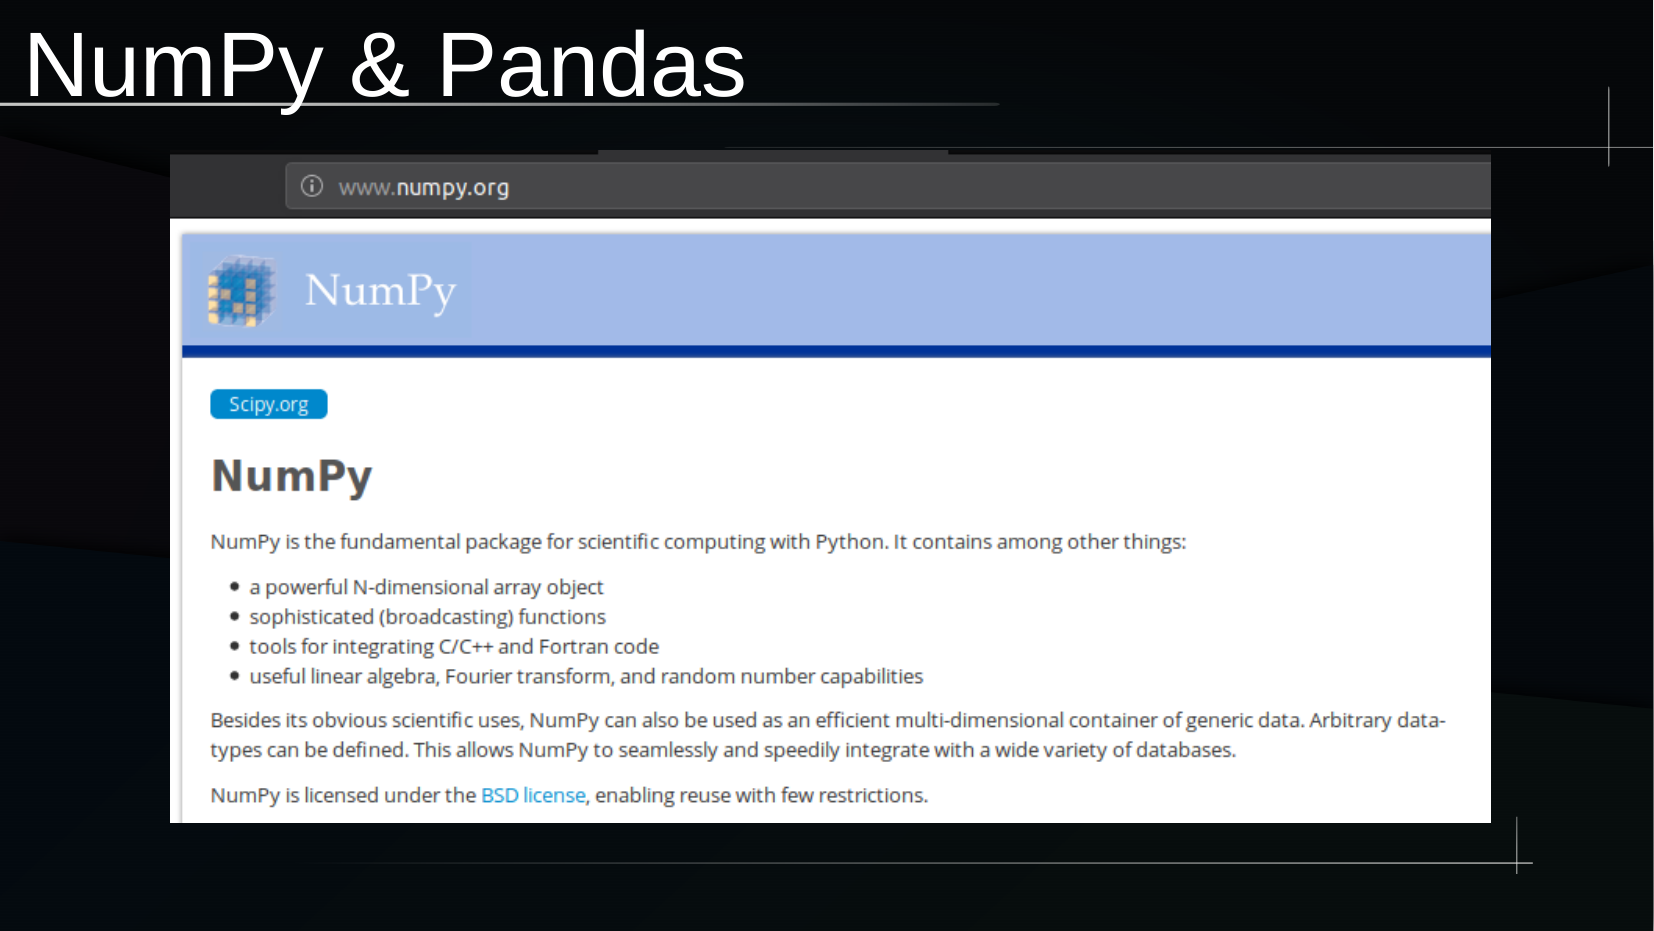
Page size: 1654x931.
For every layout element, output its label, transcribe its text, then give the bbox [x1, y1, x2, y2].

picture [0, 0, 1654, 931]
title NumPy & Pandas [23, 11, 1589, 119]
